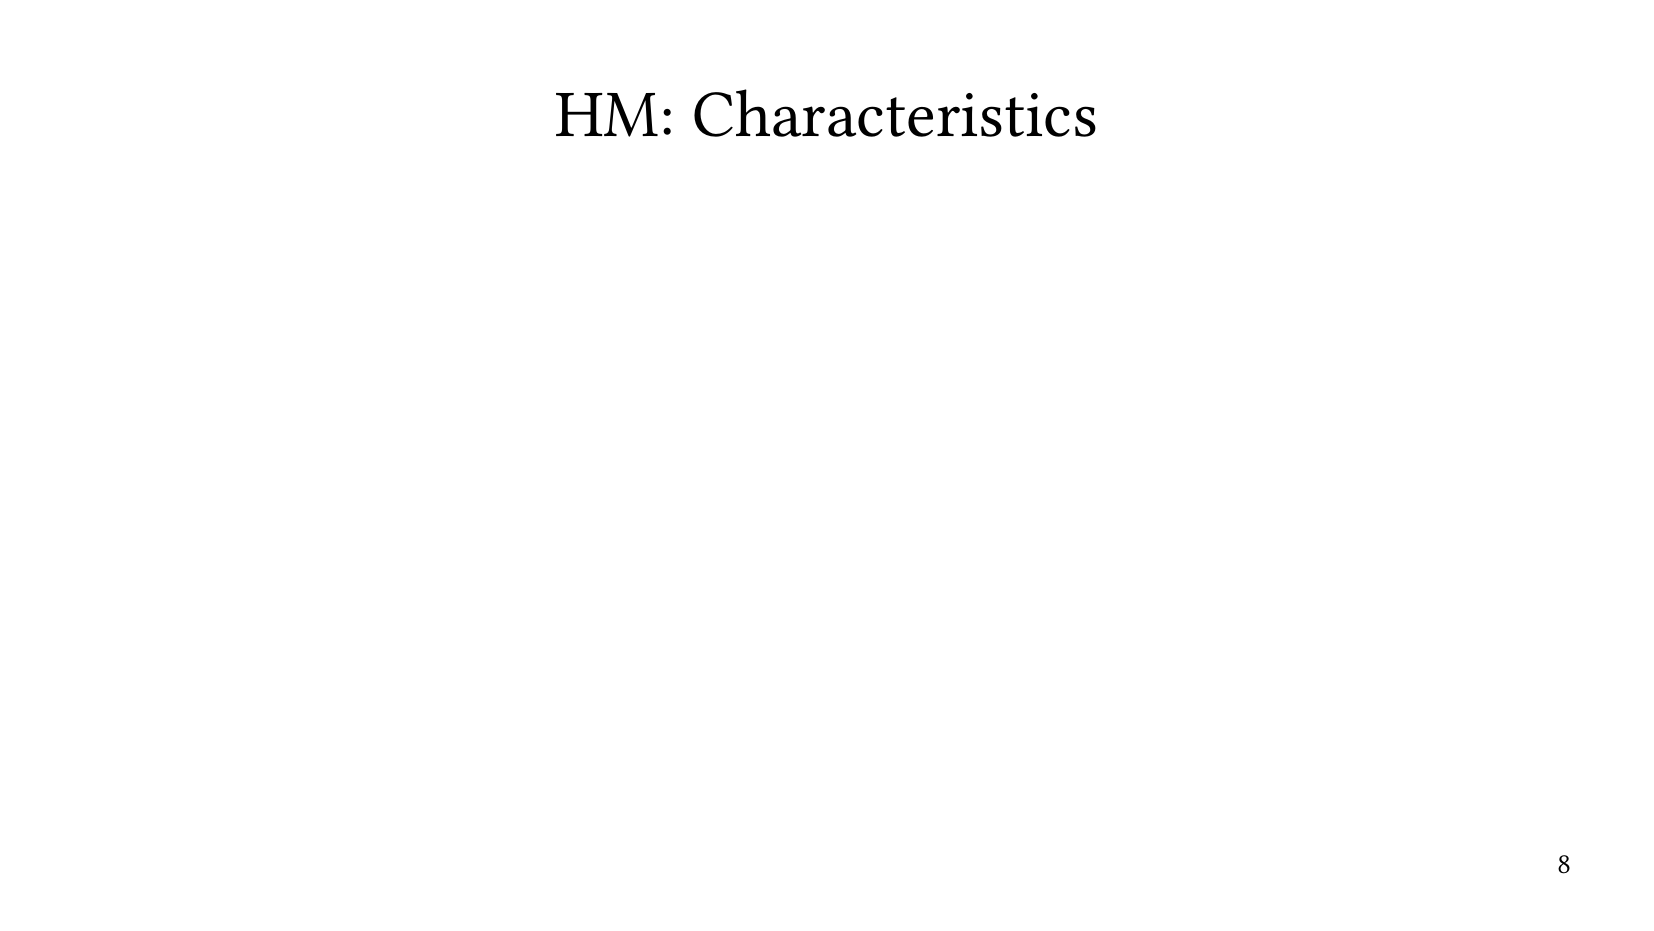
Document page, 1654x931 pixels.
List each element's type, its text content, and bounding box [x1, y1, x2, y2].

title HM: Characteristics [82, 37, 1571, 193]
